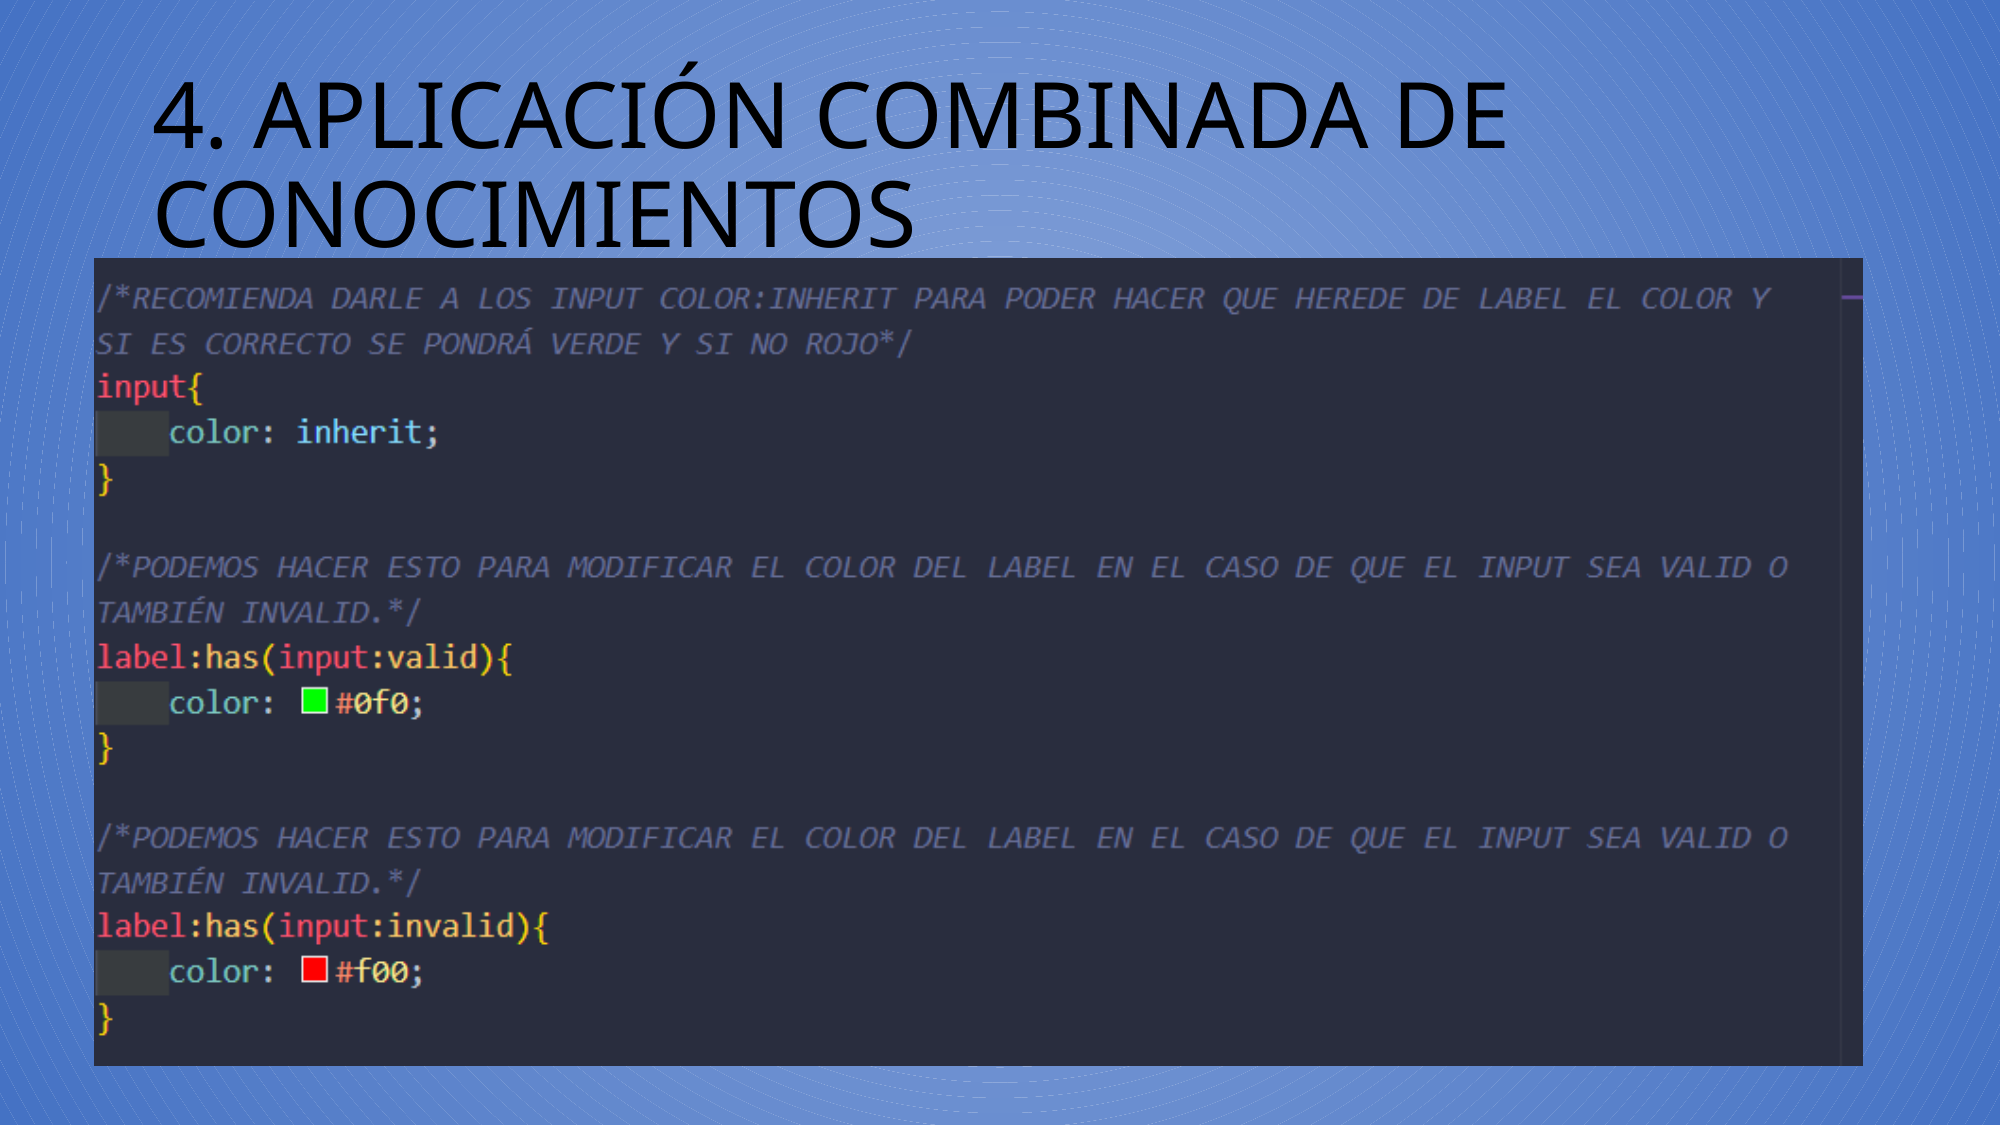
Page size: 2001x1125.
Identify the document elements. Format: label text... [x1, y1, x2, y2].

title 4. APLICACIÓN COMBINADA DE CONOCIMIENTOS [137, 59, 1863, 258]
picture [94, 258, 1863, 1066]
